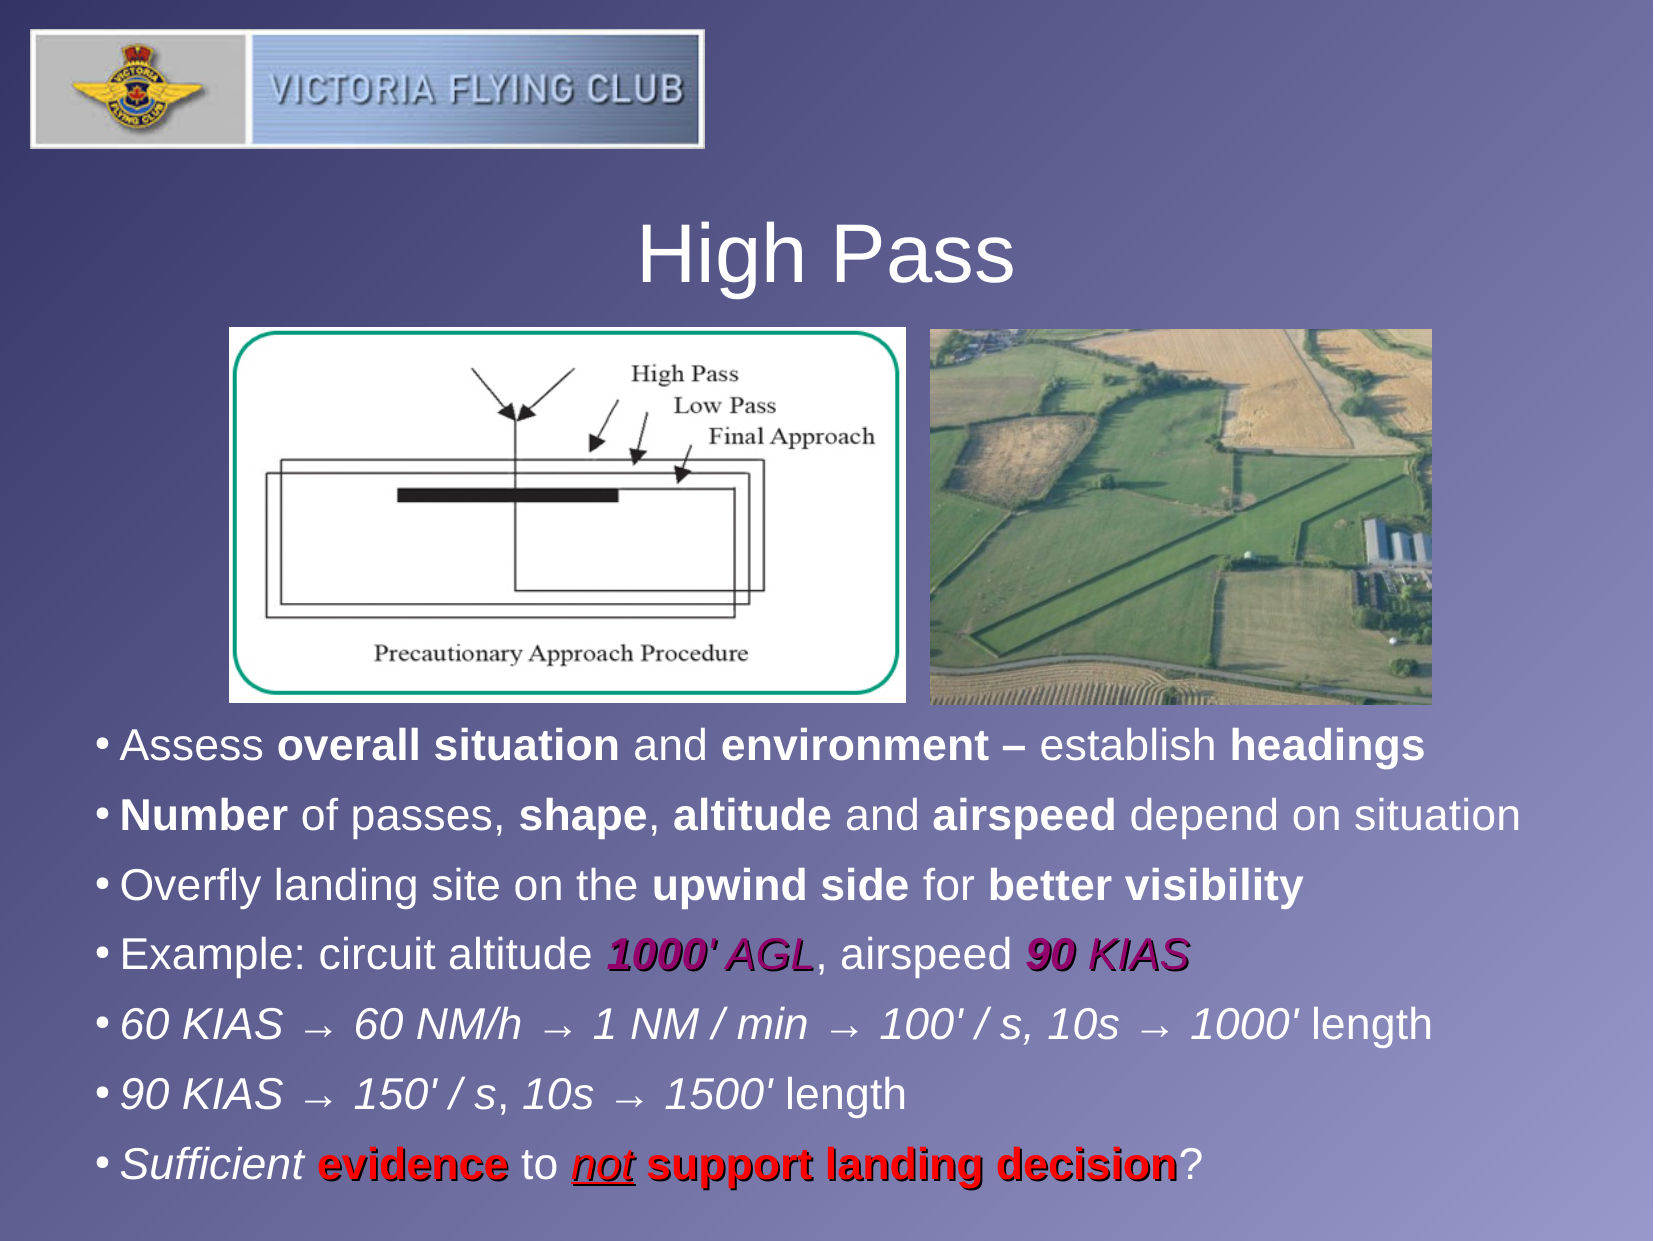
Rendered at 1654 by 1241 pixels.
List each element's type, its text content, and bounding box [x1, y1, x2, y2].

list Assess overall situation and environment – establish headings Number of passes, shape, altitude and airspeed depend on situation Overfly landing site on the upwind side for better visibility Example: circuit altitude 1000' AGL, airspeed 90 KIAS 60 KIAS → 60 NM/h → 1 NM / min → 100' / s, 10s → 1000' length 90 KIAS → 150' / s, 10s → 1500' length Sufficient evidence to not support landing decision? [82, 720, 1636, 1201]
picture [30, 29, 705, 149]
title High Pass [82, 150, 1571, 358]
picture [229, 327, 906, 703]
picture [930, 329, 1432, 706]
